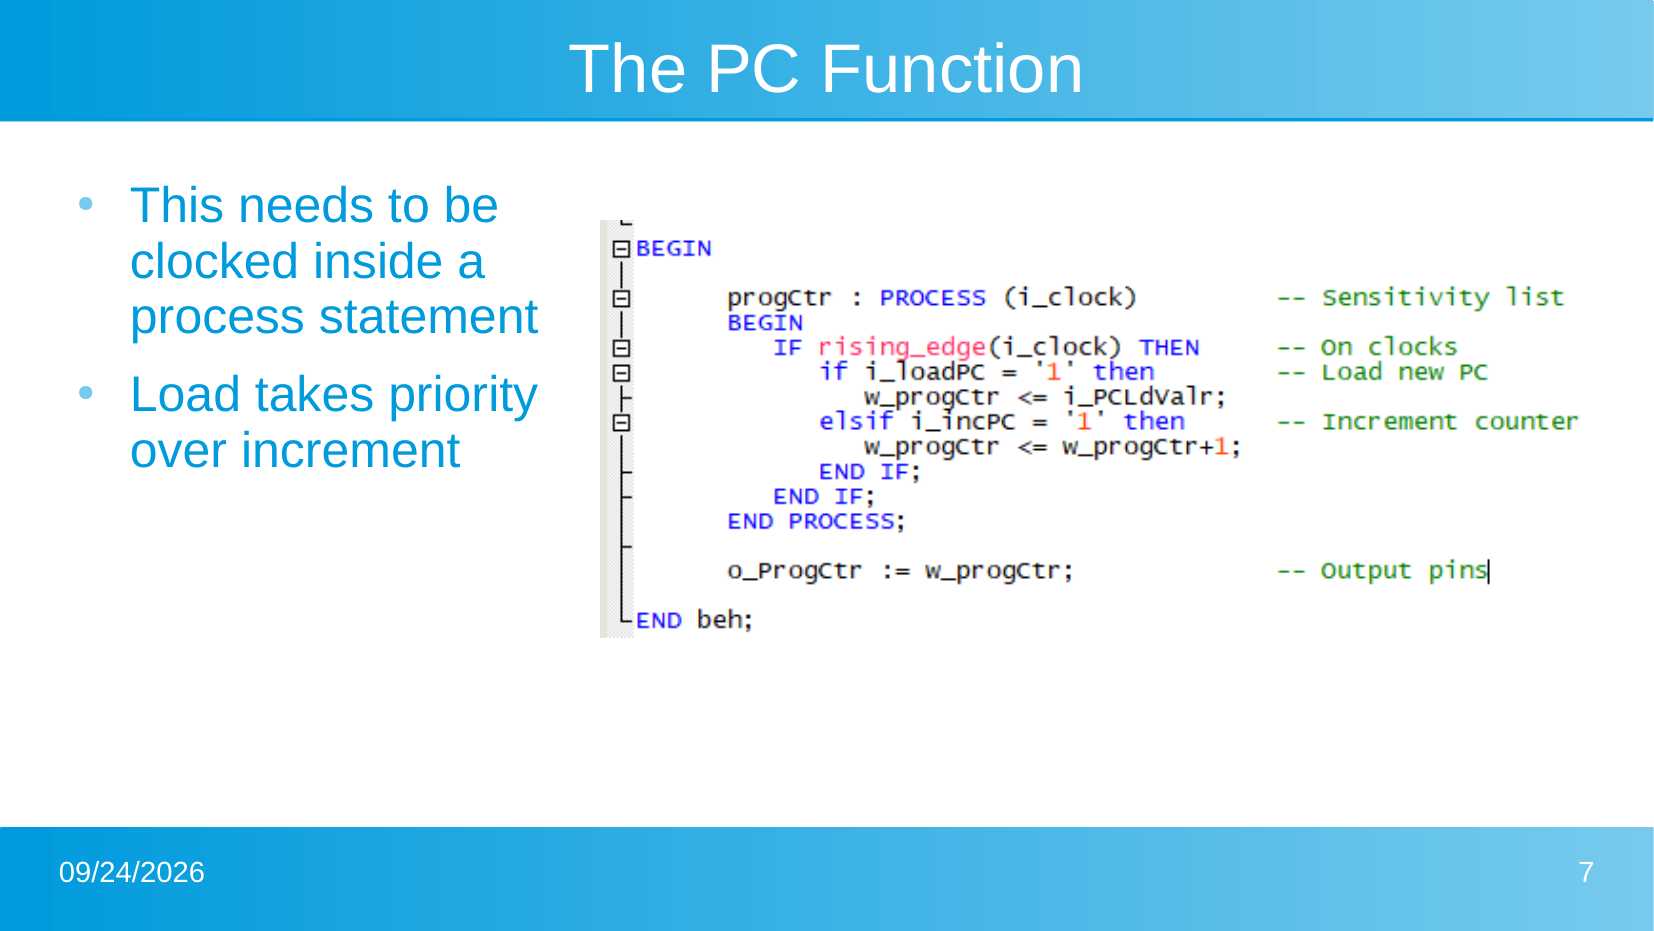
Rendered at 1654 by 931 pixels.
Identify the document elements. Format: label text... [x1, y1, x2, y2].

list This needs to be clocked inside a process statement Load takes priority over increment [59, 177, 601, 768]
title The PC Function [59, 29, 1595, 108]
picture [600, 220, 1591, 638]
